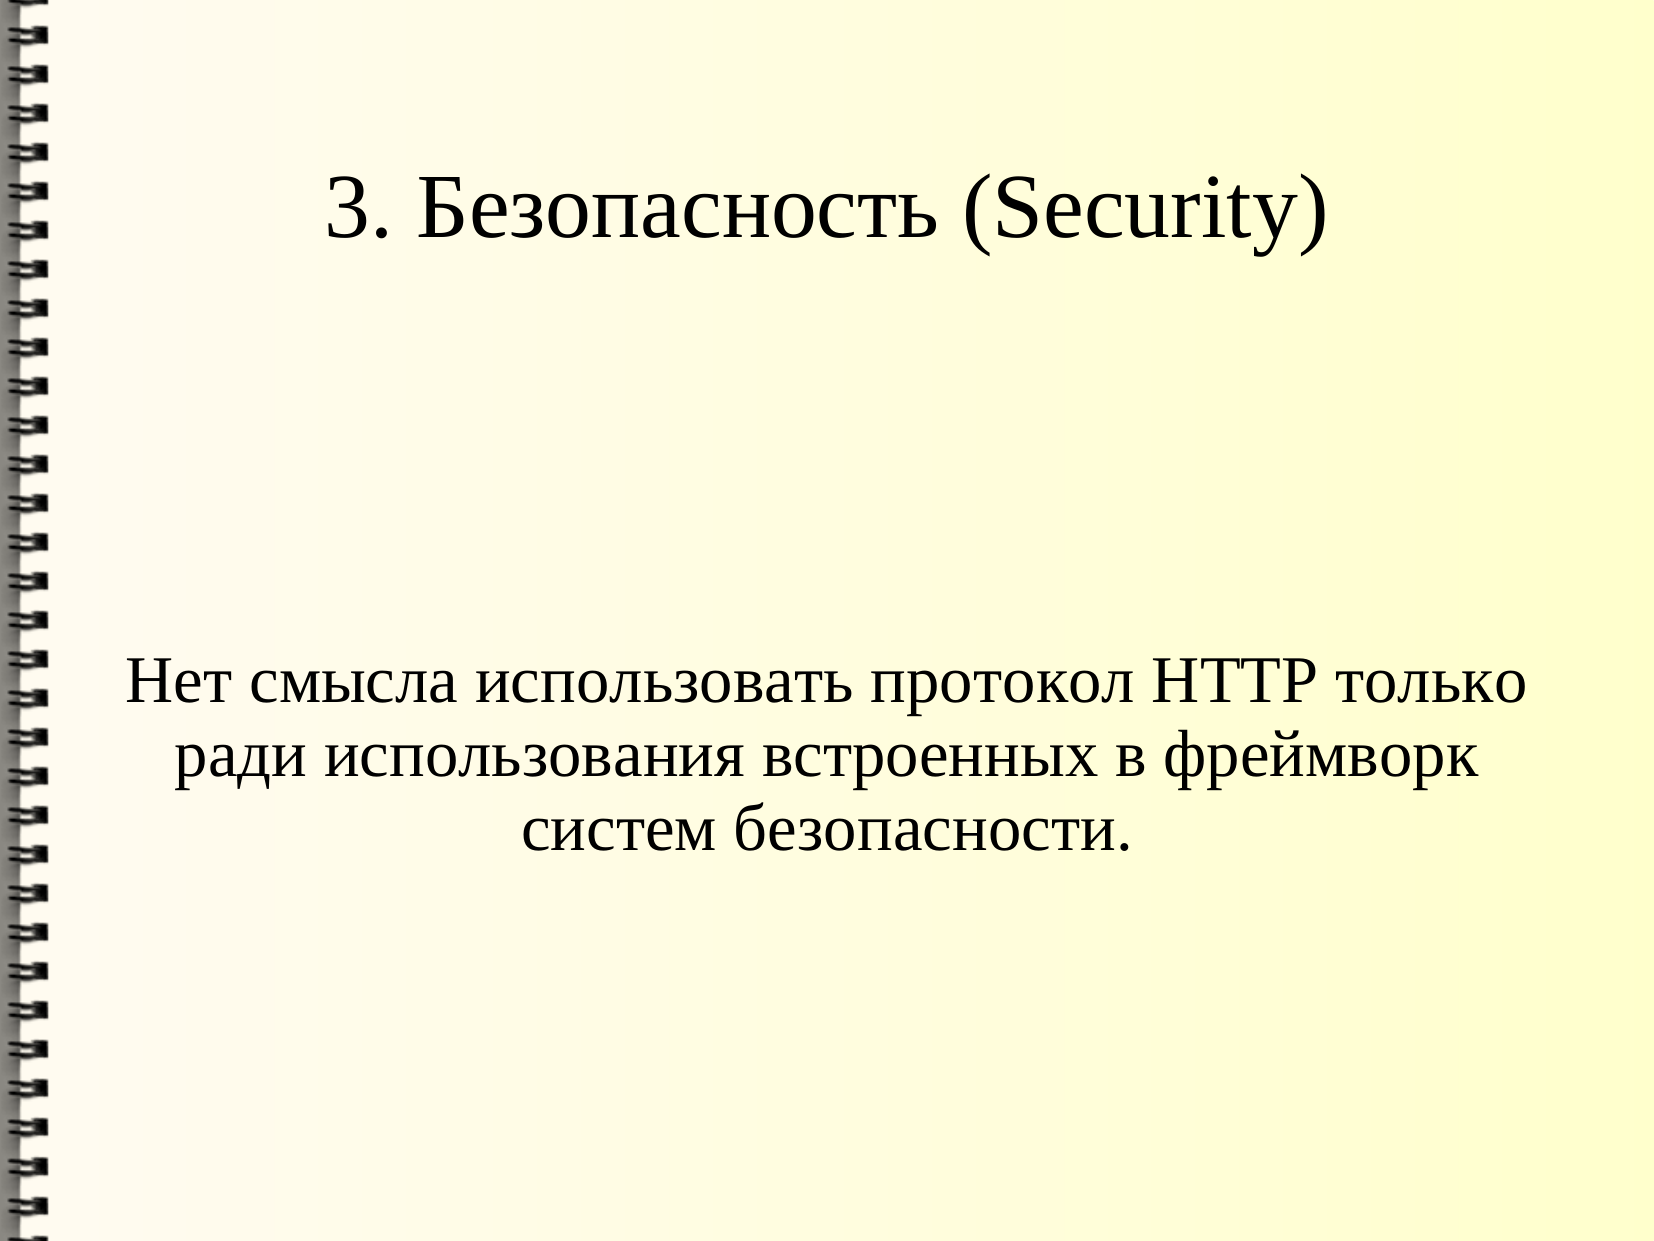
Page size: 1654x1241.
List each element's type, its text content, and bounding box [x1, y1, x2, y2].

picture [0, 0, 1654, 1241]
subtitle Нет смысла использовать протокол HTTP только ради использования встроенных в фреймворк систем безопасности. [121, 344, 1534, 1164]
title 3. Безопасность (Security) [121, 102, 1534, 311]
